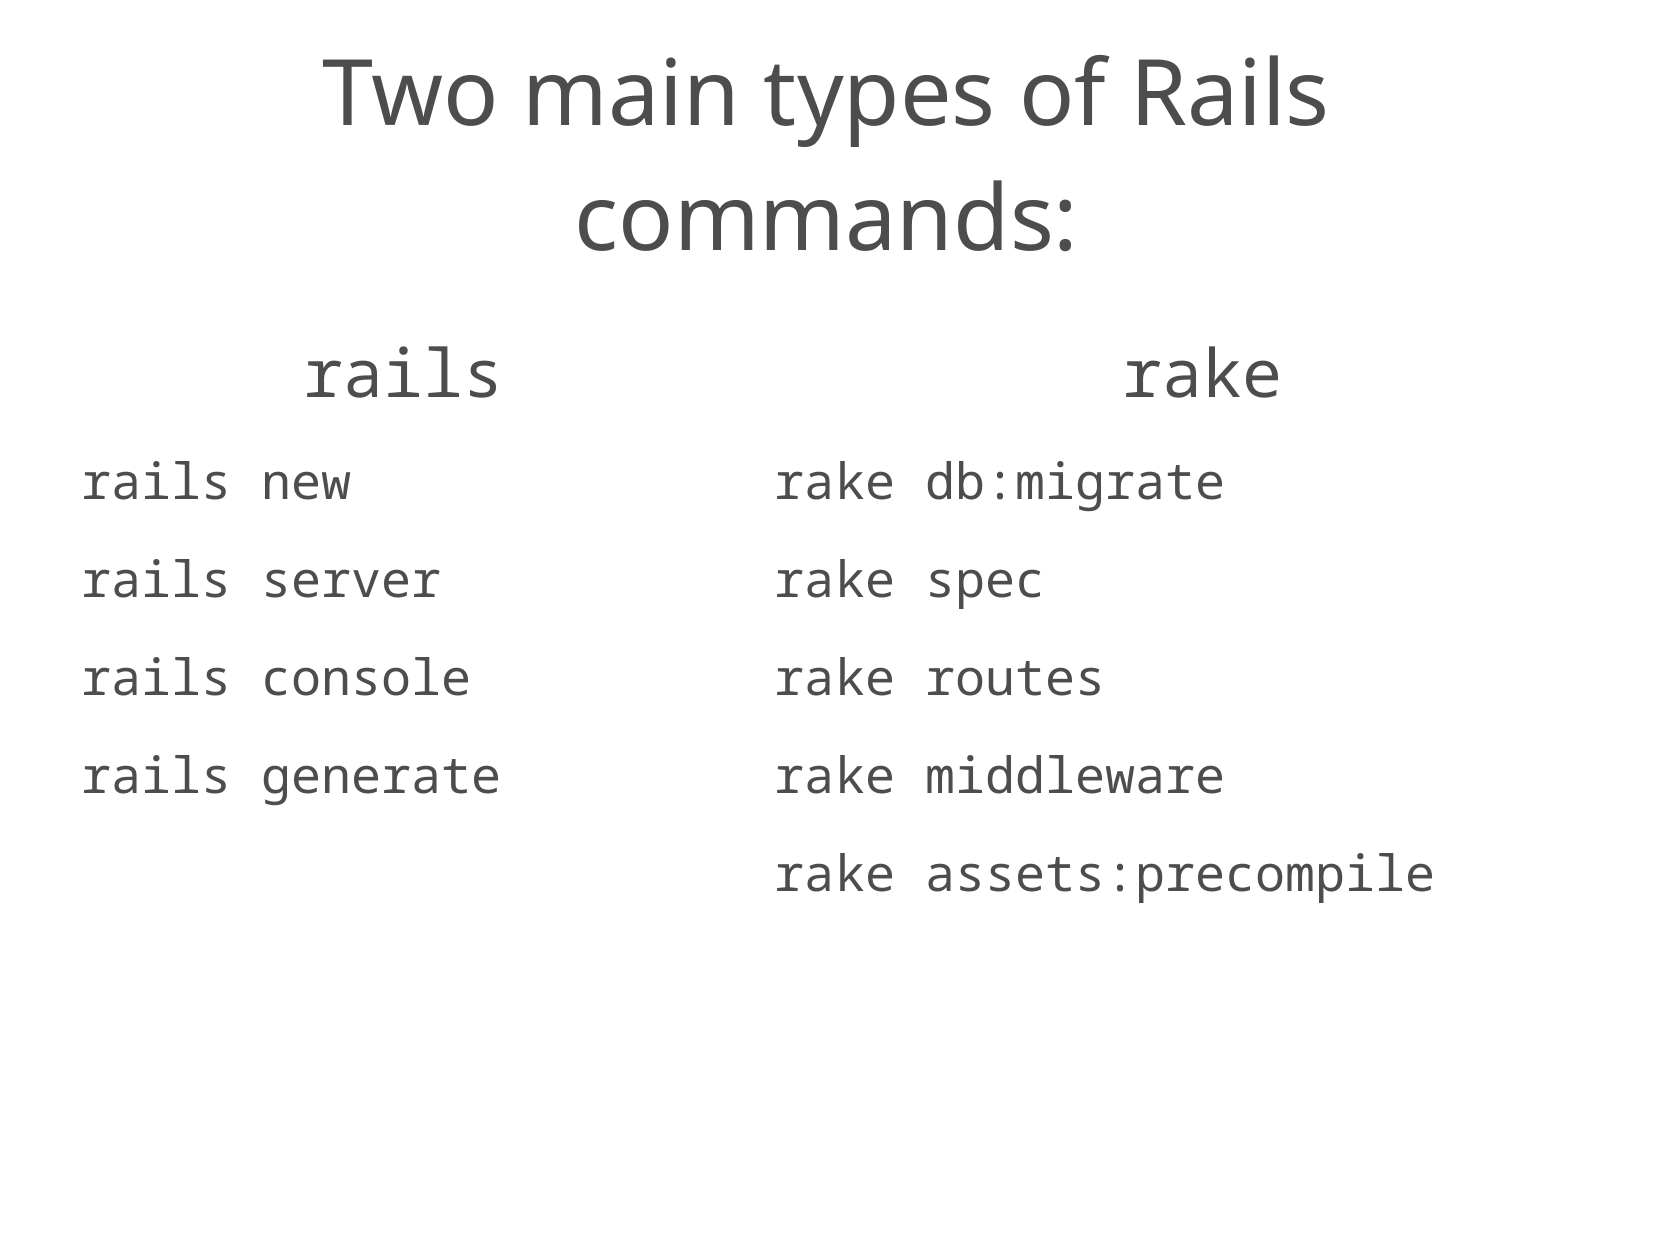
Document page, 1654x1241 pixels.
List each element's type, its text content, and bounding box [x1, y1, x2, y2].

title Two main types of Rails commands: [82, 49, 1571, 257]
text_box rake rake db:migrate rake spec rake routes rake middleware rake assets:precompile [774, 325, 1630, 956]
text_box rails rails new rails server rails console rails generate [81, 325, 727, 896]
